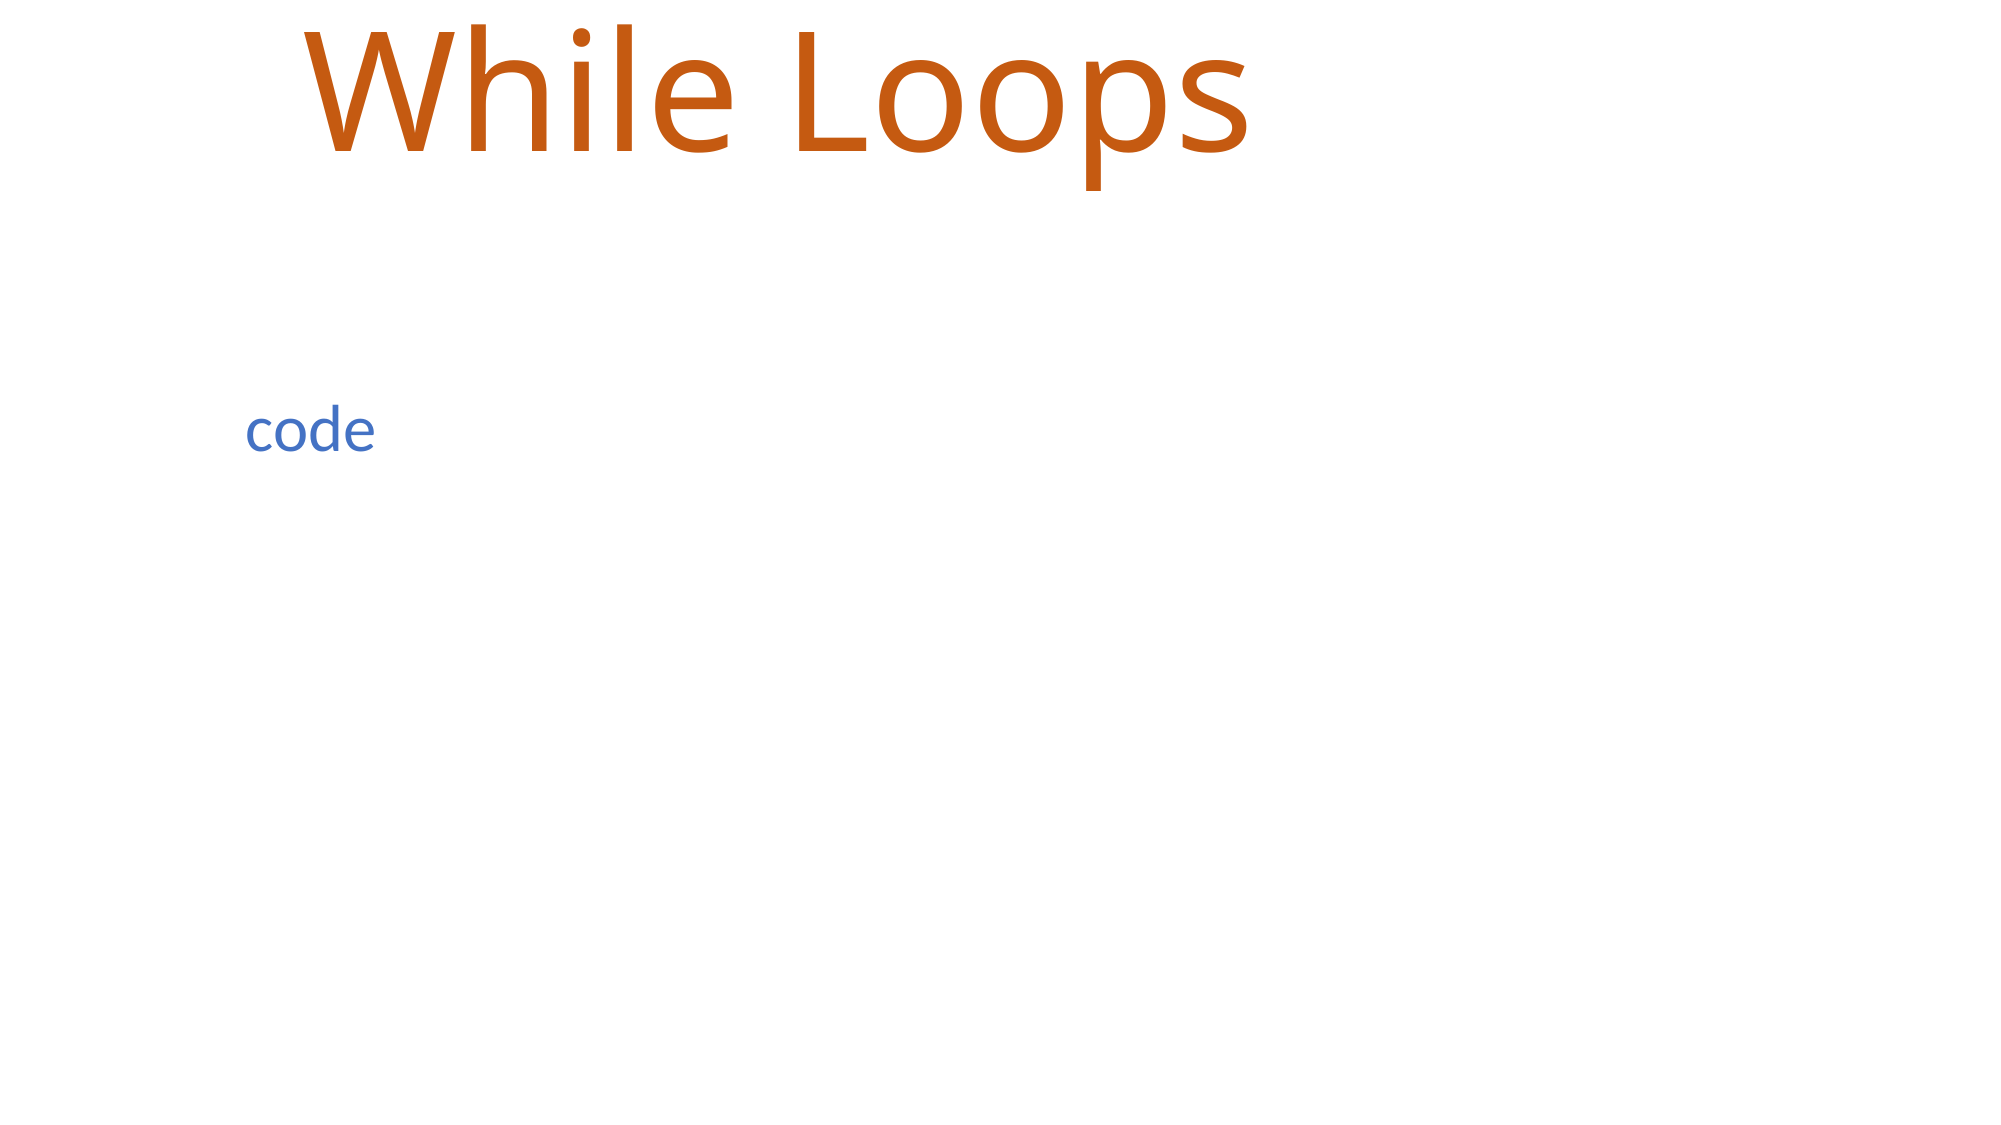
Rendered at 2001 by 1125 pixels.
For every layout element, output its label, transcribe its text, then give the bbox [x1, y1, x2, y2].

list While Loops while <condition>: # Runs over and over while condition is True <code> [137, 0, 1863, 1014]
